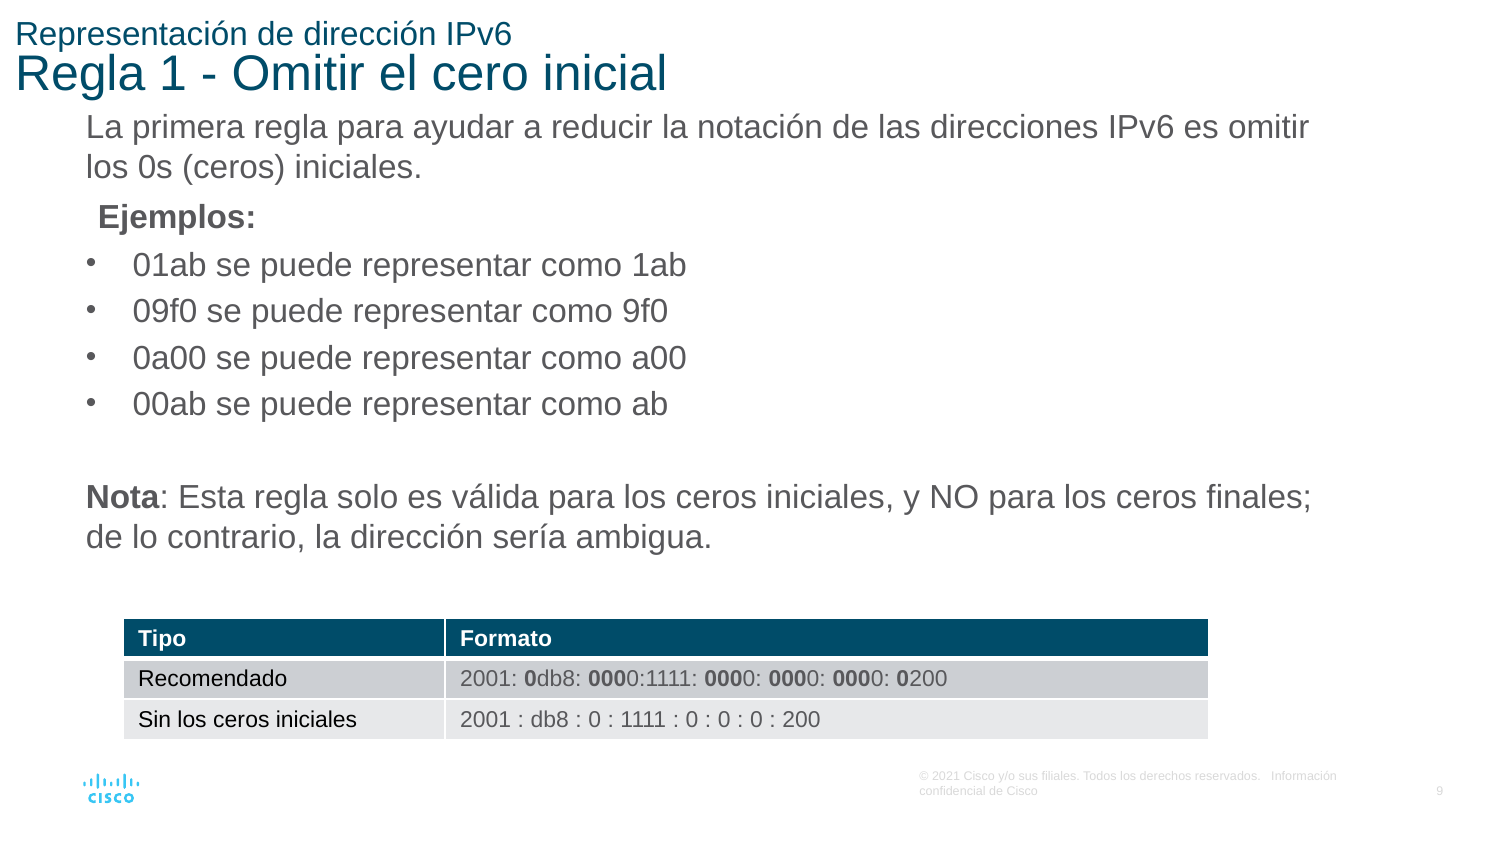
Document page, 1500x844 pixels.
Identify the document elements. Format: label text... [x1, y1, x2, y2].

list La primera regla para ayudar a reducir la notación de las direcciones IPv6 es omitir los 0s (ceros) iniciales. Ejemplos: 01ab se puede representar como 1ab 09f0 se puede representar como 9f0 0a00 se puede representar como a00 00ab se puede representar como ab Nota: Esta regla solo es válida para los ceros iniciales, y NO para los ceros finales; de lo contrario, la dirección sería ambigua. [70, 98, 1369, 574]
table_header Tipo [124, 619, 444, 656]
title Representación de dirección IPv6 Regla 1 - Omitir el cero inicial [0, 0, 1369, 121]
table_cell 2001: 0db8: 0000:1111: 0000: 0000: 0000: 0200 [446, 661, 1208, 698]
table_cell Sin los ceros iniciales [124, 700, 444, 739]
table_header Formato [446, 619, 1208, 656]
table_cell Recomendado [124, 661, 444, 698]
table_cell 2001 : db8 : 0 : 1111 : 0 : 0 : 0 : 200 [446, 700, 1208, 739]
